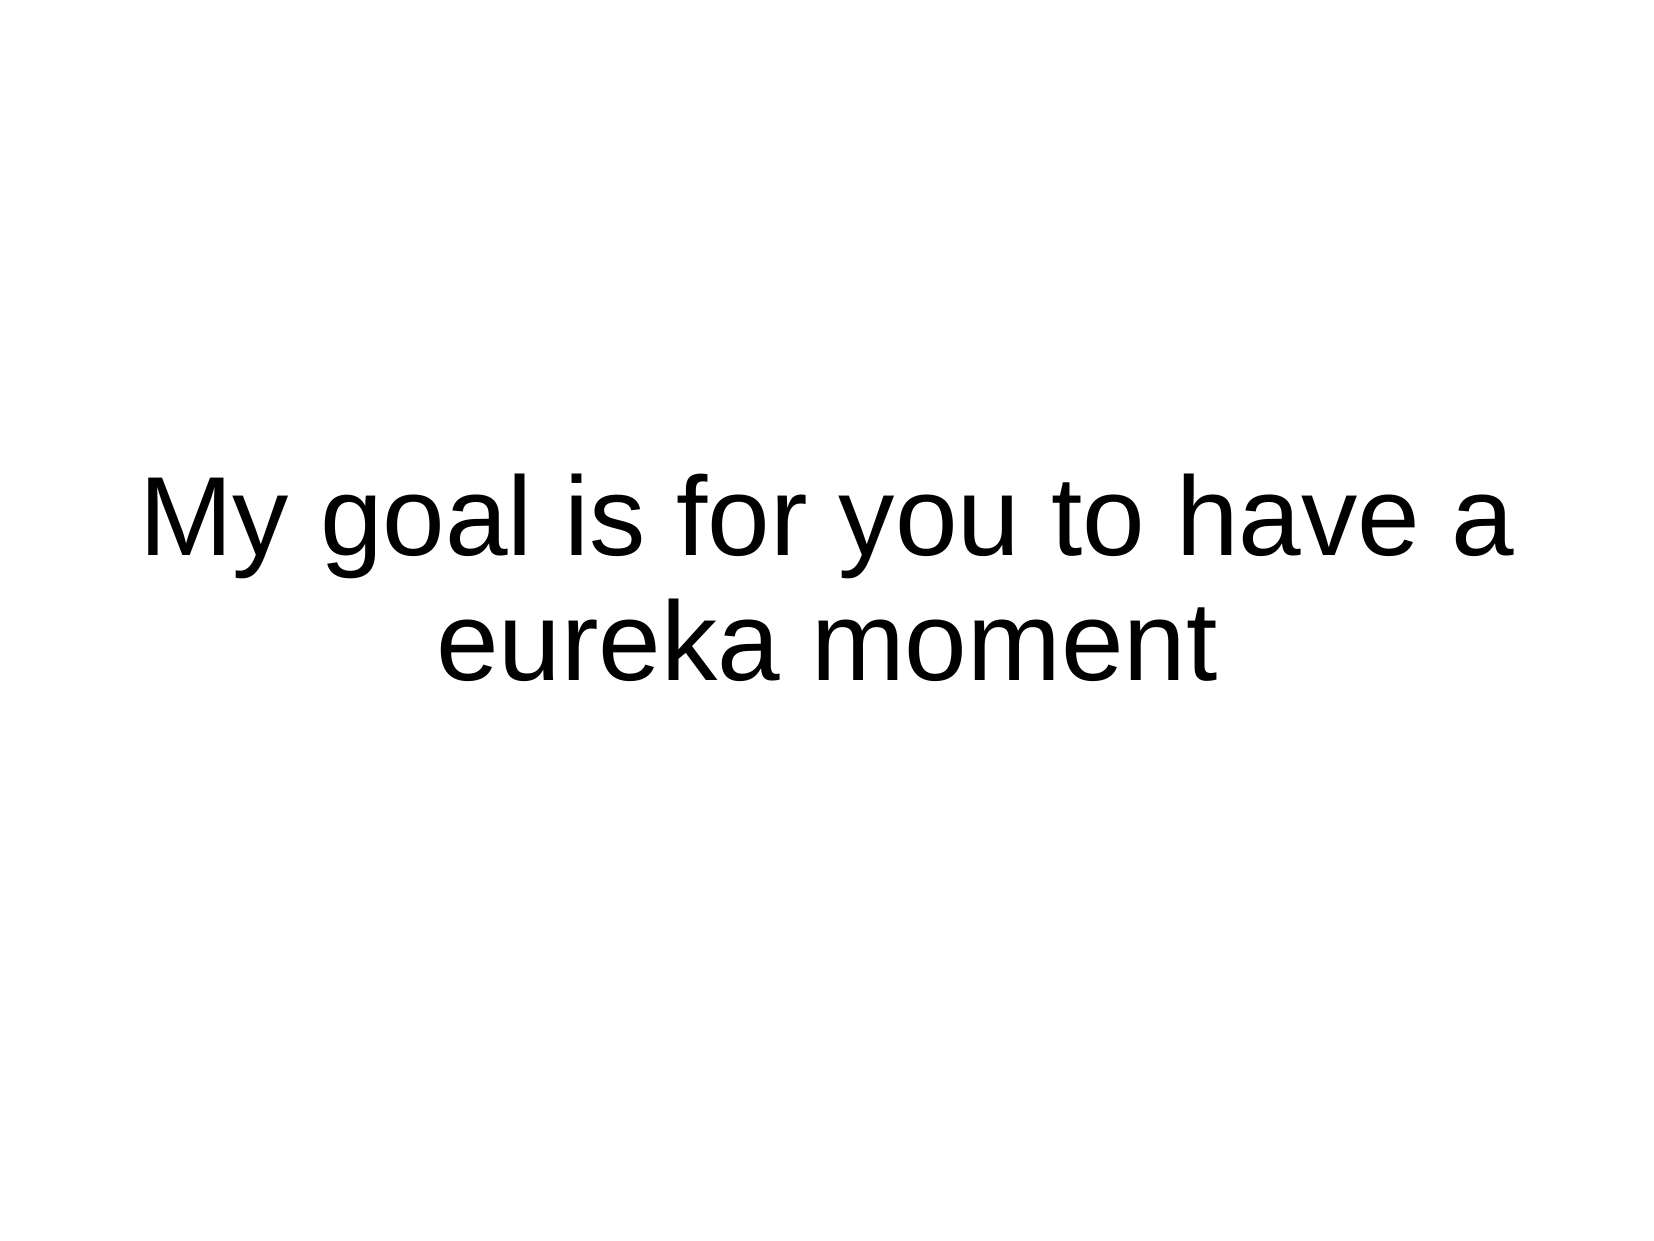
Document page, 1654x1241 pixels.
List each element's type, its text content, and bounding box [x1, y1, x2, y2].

subtitle My goal is for you to have a eureka moment [82, 49, 1571, 1109]
